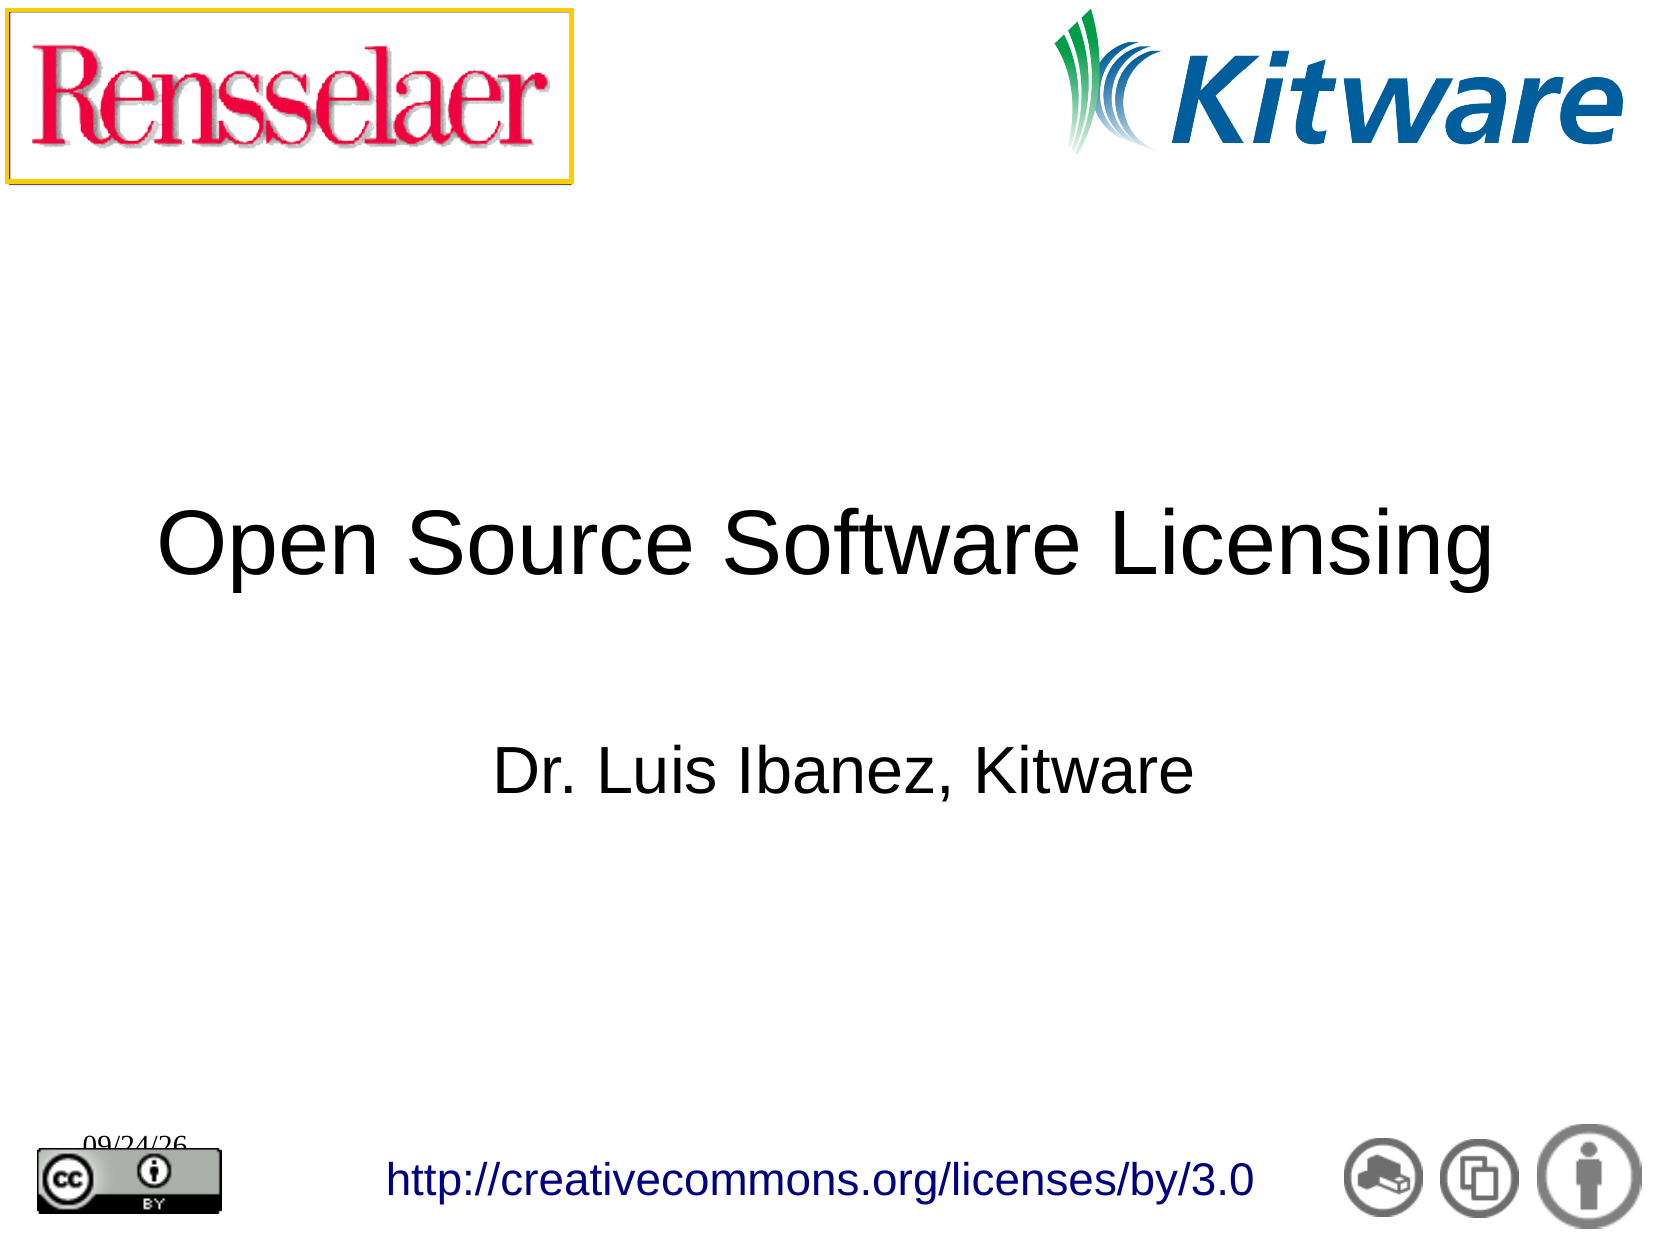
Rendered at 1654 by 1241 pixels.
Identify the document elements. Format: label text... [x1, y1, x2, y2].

subtitle Dr. Luis Ibanez, Kitware [82, 669, 1571, 871]
text_box http://creativecommons.org/licenses/by/3.0 [371, 1146, 1309, 1213]
picture [9, 12, 569, 179]
picture [1344, 1138, 1423, 1217]
picture [37, 1148, 222, 1214]
picture [2, 6, 572, 190]
title Open Source Software Licensing [82, 446, 1571, 639]
picture [1054, 8, 1623, 155]
picture [1537, 1124, 1642, 1230]
picture [1440, 1139, 1519, 1218]
